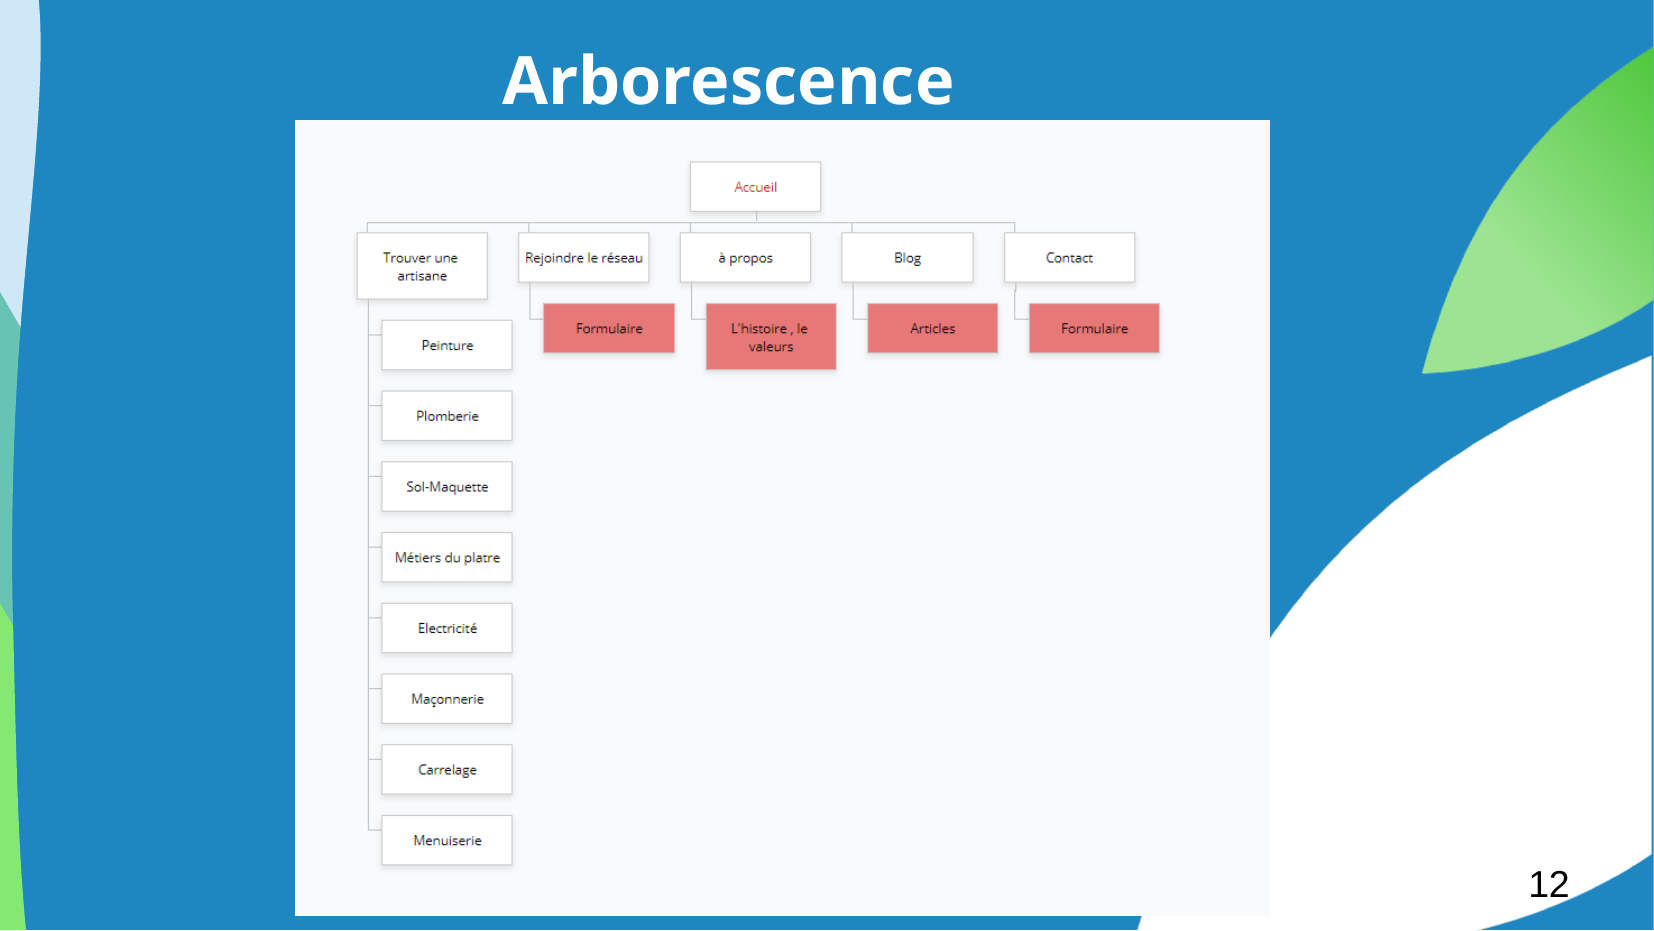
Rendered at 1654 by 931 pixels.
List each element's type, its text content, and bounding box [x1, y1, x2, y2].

picture [295, 47, 1654, 931]
text_box <numéro> [1513, 856, 1654, 927]
text_box Arborescence [502, 38, 1418, 119]
